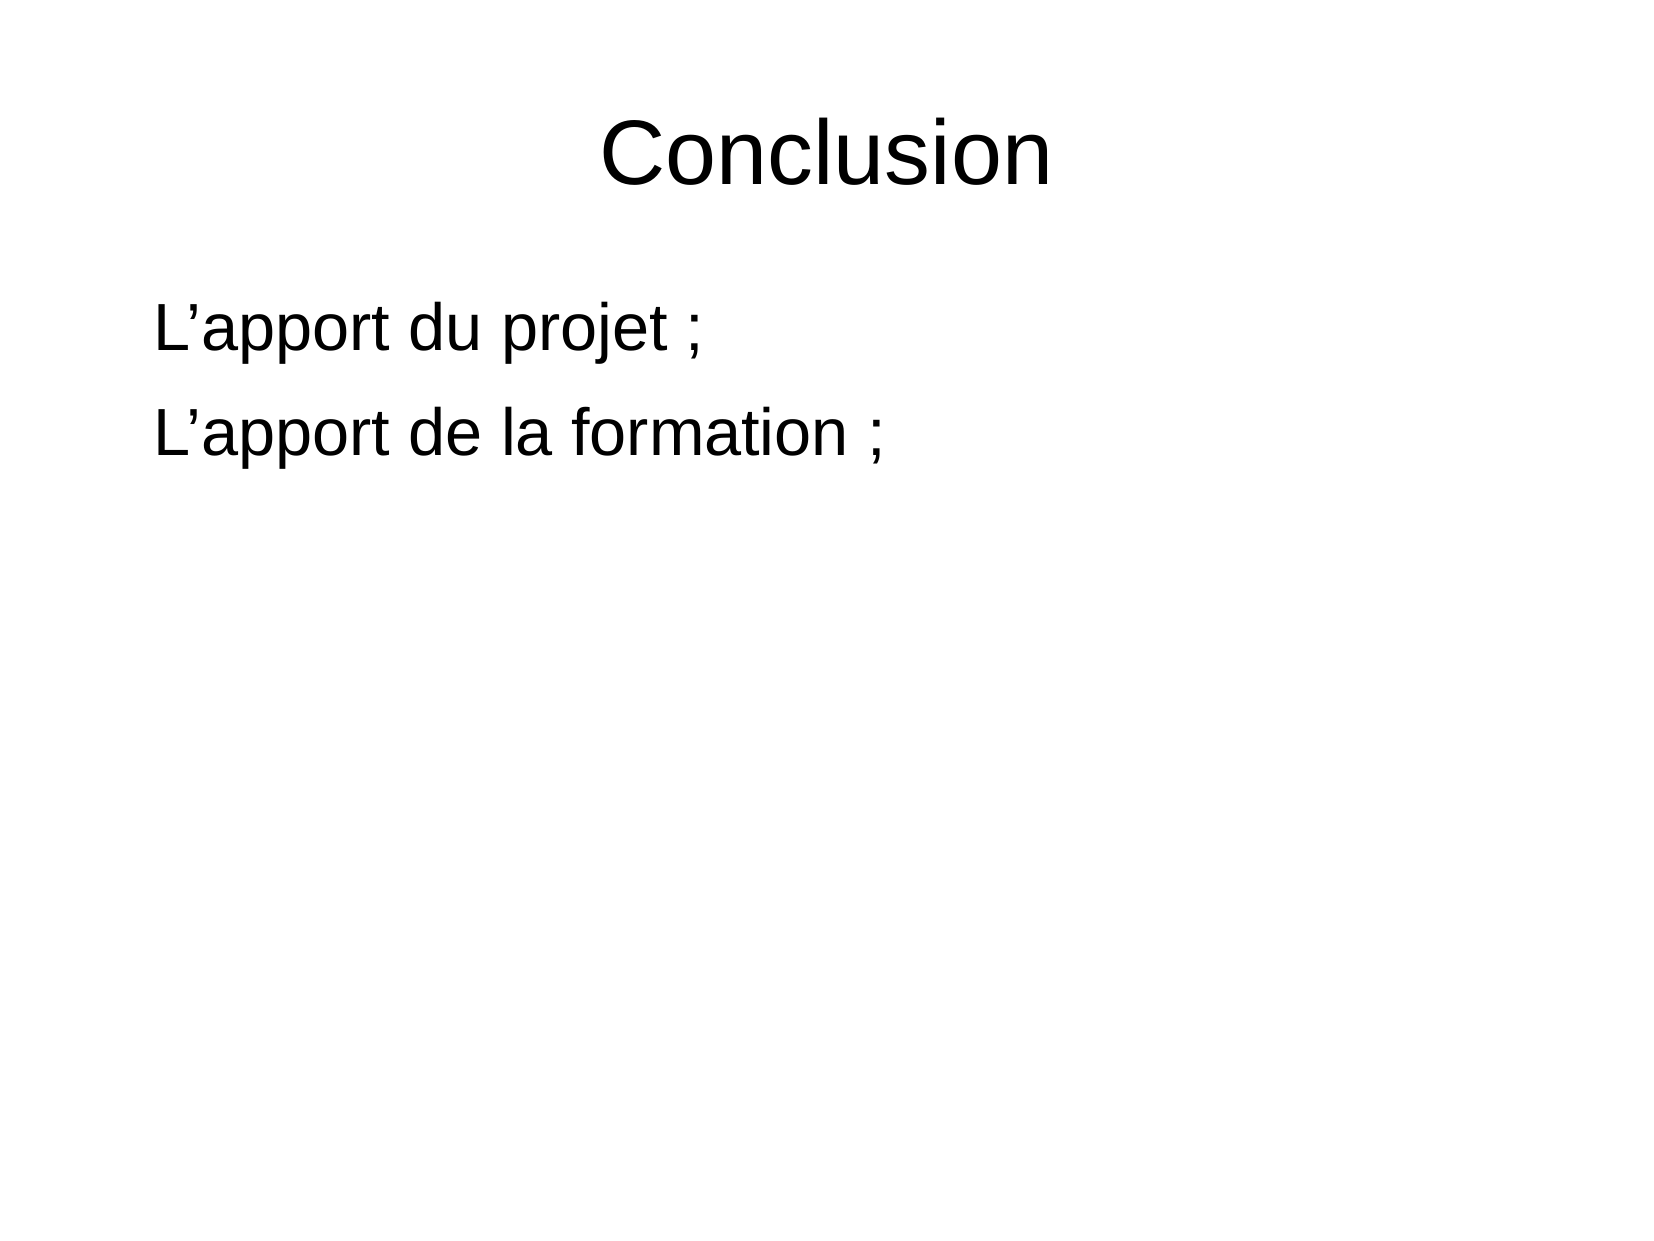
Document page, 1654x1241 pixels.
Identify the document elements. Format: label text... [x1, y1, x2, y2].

title Conclusion [82, 49, 1571, 257]
list L’apport du projet ; L’apport de la formation ; [82, 290, 1571, 1010]
